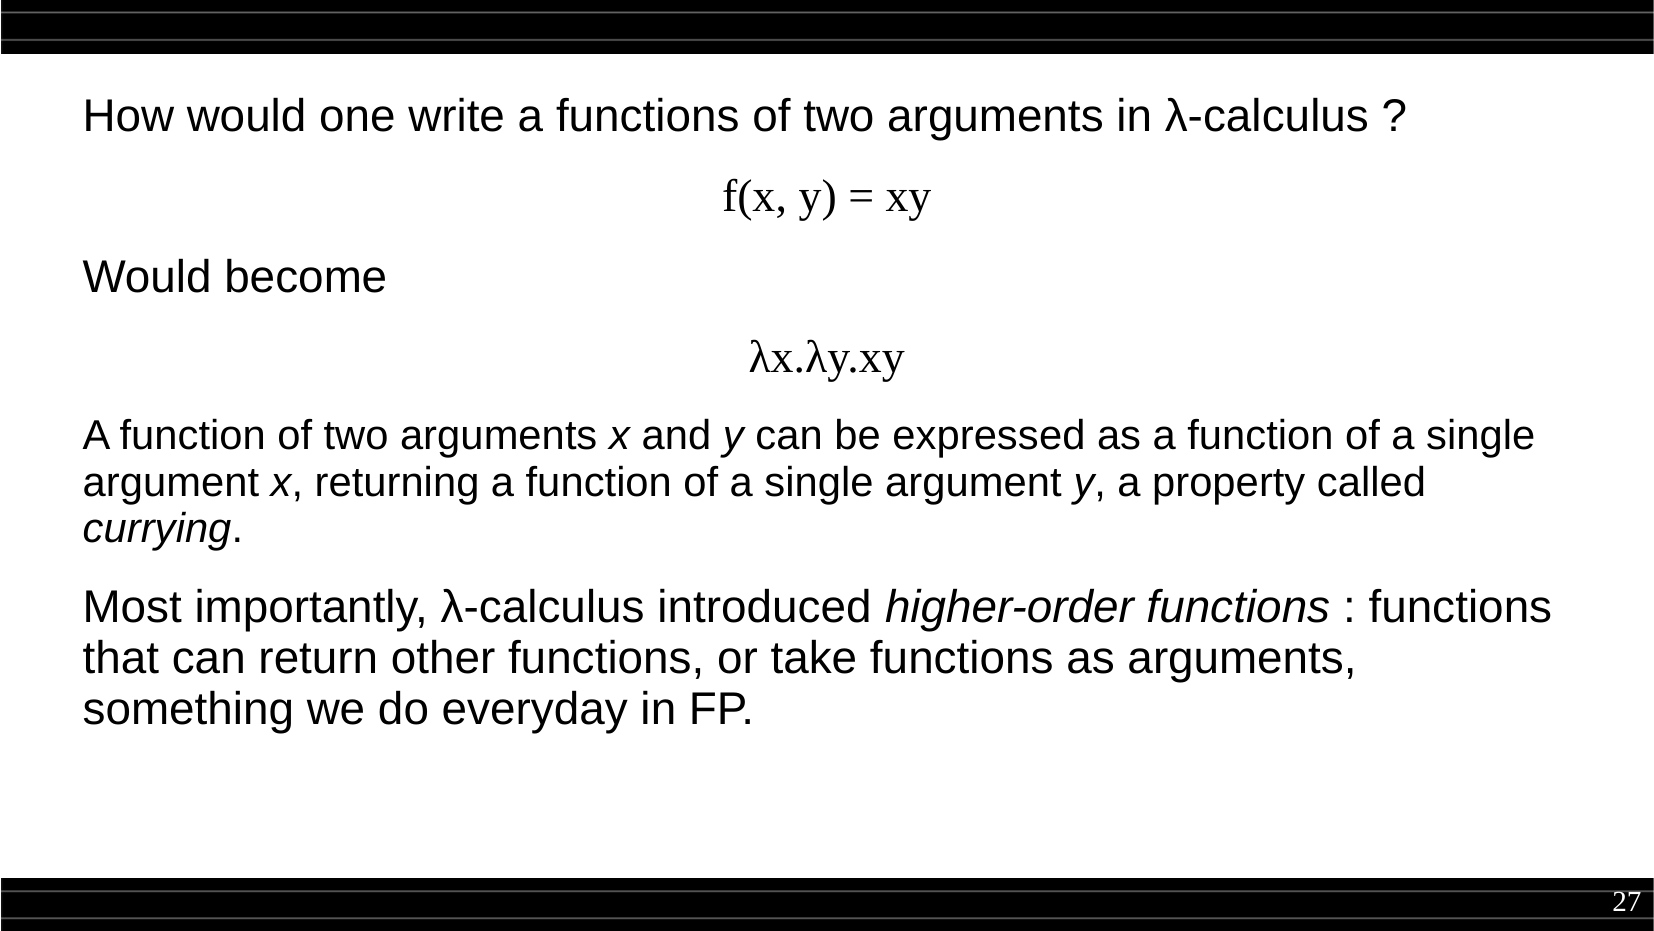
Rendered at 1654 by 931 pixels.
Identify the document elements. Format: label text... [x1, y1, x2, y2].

picture [1, 0, 1654, 54]
list How would one write a functions of two arguments in λ-calculus ? f(x, y) = xy Would become λx.λy.xy A function of two arguments x and y can be expressed as a function of a single argument x, returning a function of a single argument y, a property called currying. Most importantly, λ-calculus introduced higher-order functions : functions that can return other functions, or take functions as arguments, something we do everyday in FP. [82, 90, 1571, 856]
picture [1, 878, 1654, 931]
